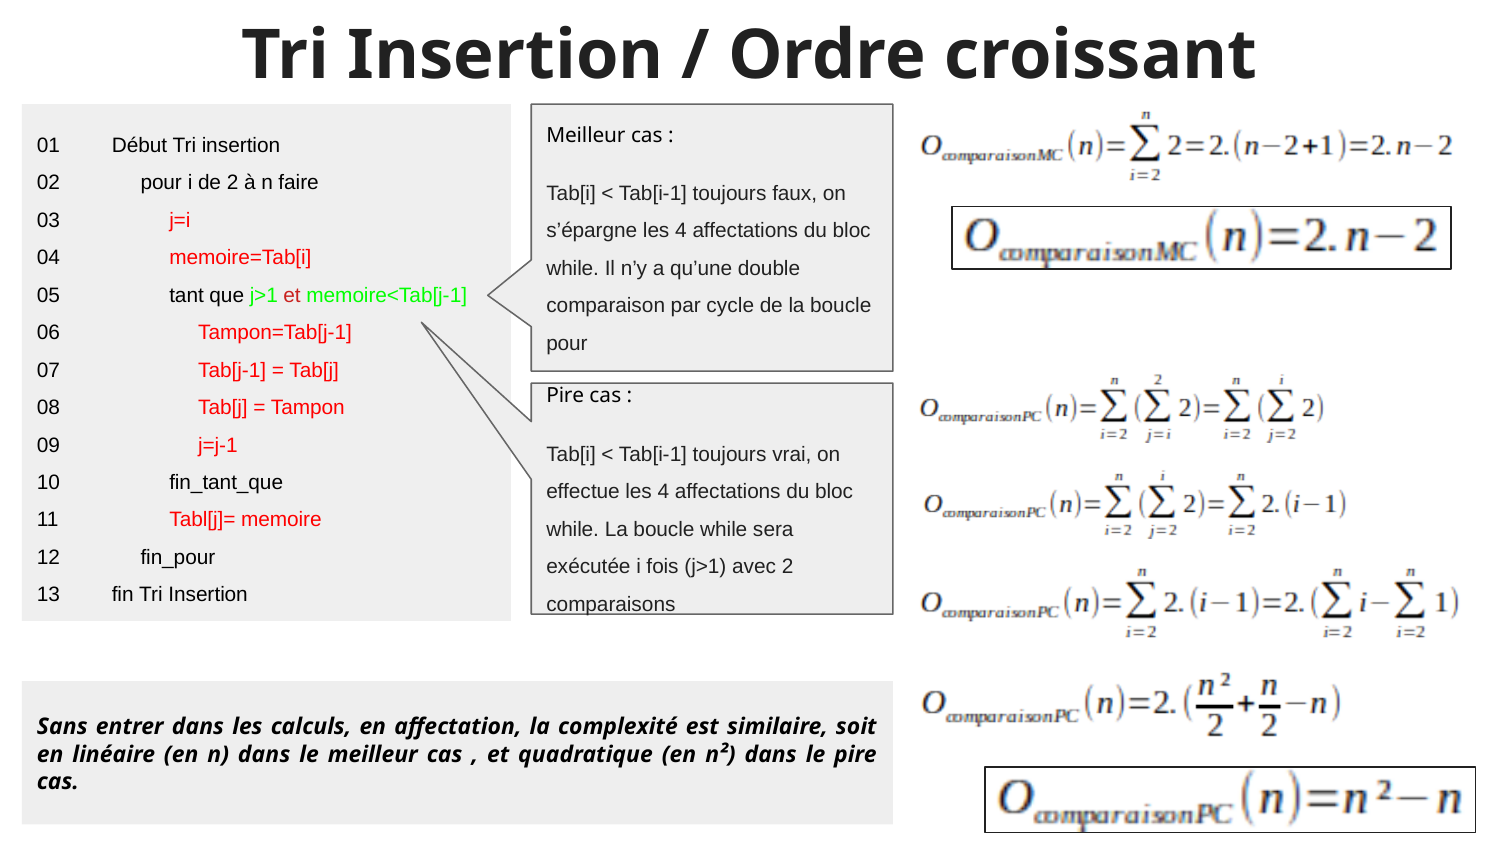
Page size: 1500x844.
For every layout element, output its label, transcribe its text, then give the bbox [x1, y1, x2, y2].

text_box Pire cas : Tab[i] < Tab[i-1] toujours vrai, on effectue les 4 affectations du bloc while. La boucle while sera exécutée i fois (j>1) avec 2 comparaisons [421, 322, 893, 615]
picture [985, 768, 1475, 832]
picture [913, 664, 1349, 746]
picture [917, 467, 1354, 539]
text_box 01 Début Tri insertion 02 pour i de 2 à n faire 03 j=i 04 memoire=Tab[i] 05 tant que j>1 et memoire<Tab[j-1] 06 Tampon=Tab[j-1] 07 Tab[j-1] = Tab[j] 08 Tab[j] = Tampon 09 j=j-1 10 fin_tant_que 11 Tabl[j]= memoire 12 fin_pour 13 fin Tri Insertion [21, 104, 511, 621]
list Sans entrer dans les calculs, en affectation, la complexité est similaire, soit en linéaire (en n) dans le meilleur cas , et quadratique (en n²) dans le pire cas. [21, 681, 893, 825]
picture [913, 371, 1330, 443]
title Tri Insertion / Ordre croissant [0, 0, 1500, 90]
picture [952, 207, 1450, 269]
picture [913, 561, 1468, 642]
picture [913, 104, 1460, 186]
text_box Meilleur cas : Tab[i] < Tab[i-1] toujours faux, on s’épargne les 4 affectations du bloc while. Il n’y a qu’une double comparaison par cycle de la boucle pour [487, 104, 893, 372]
